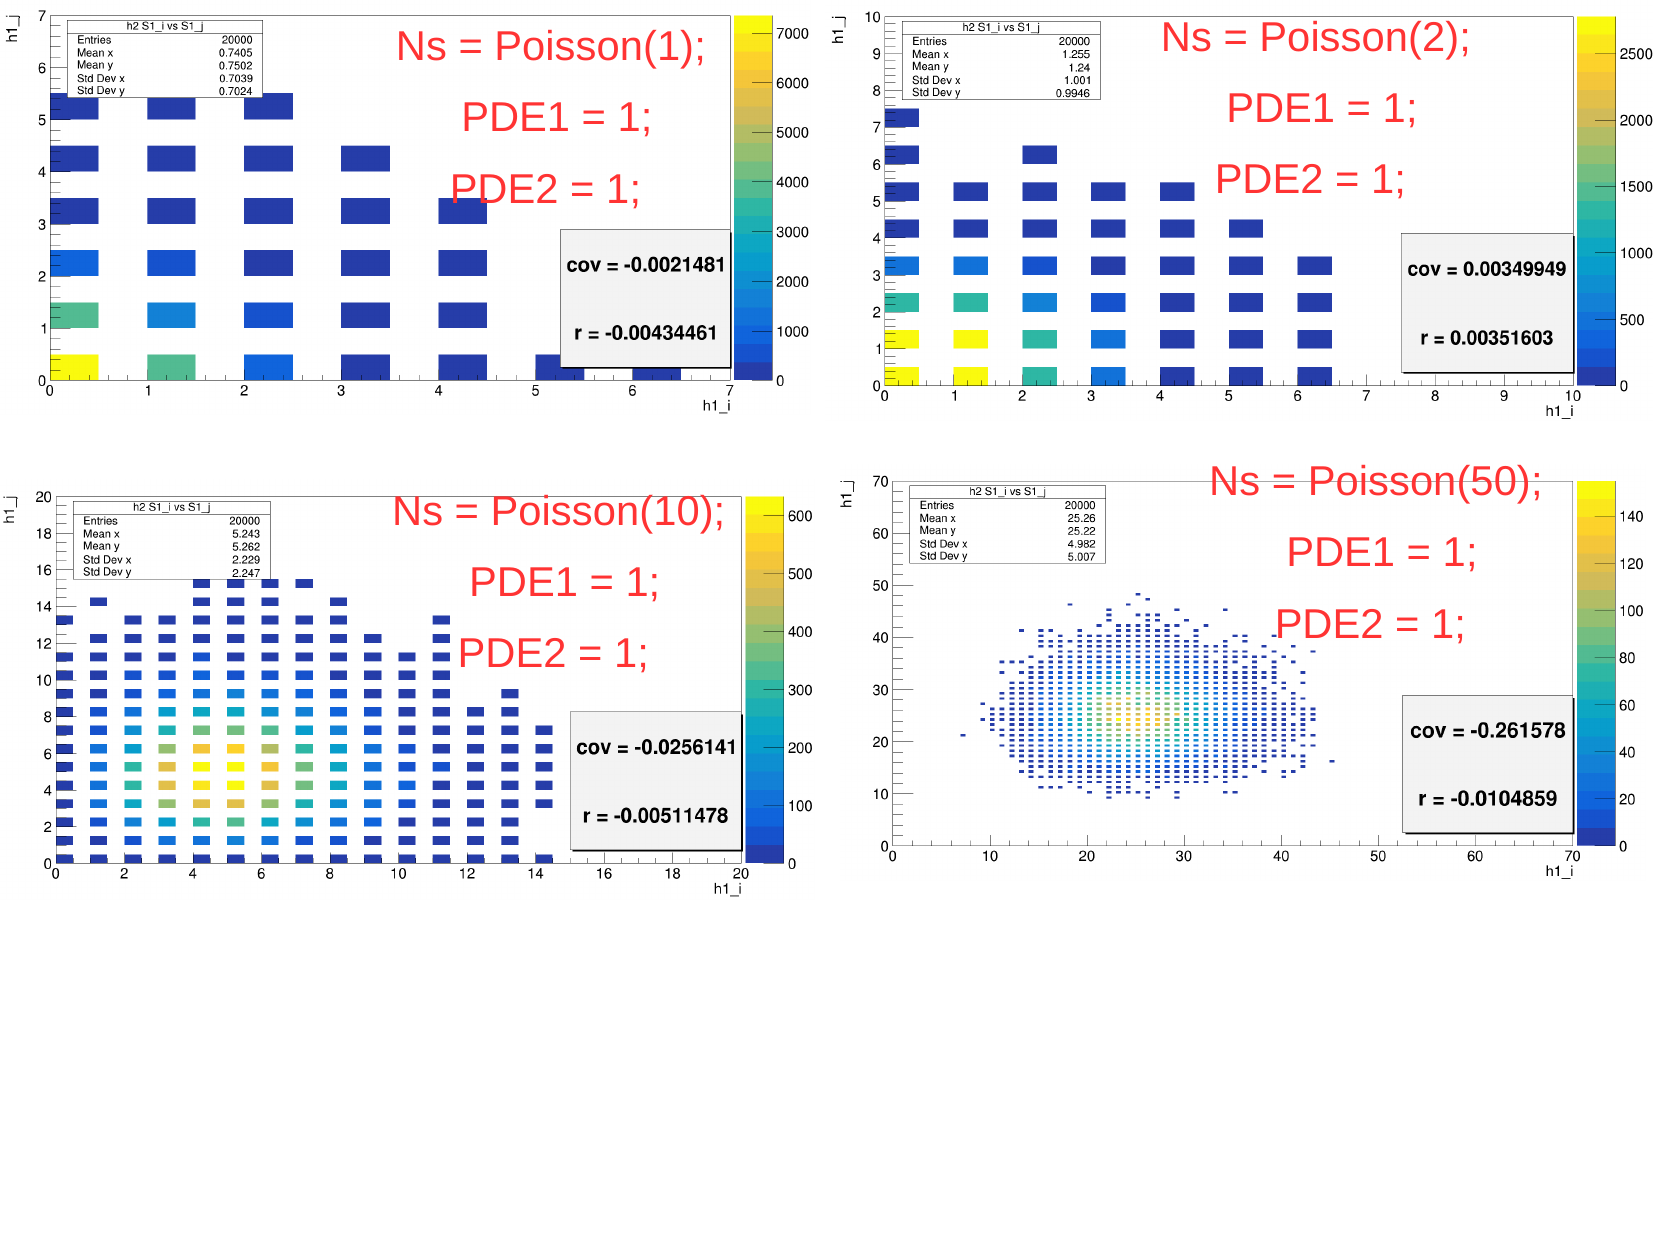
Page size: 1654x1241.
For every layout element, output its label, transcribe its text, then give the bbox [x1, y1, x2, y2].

text_box Ns = Poisson(2); PDE1 = 1; PDE2 = 1; [975, 5, 1654, 211]
picture [840, 464, 1646, 881]
text_box Ns = Poisson(10); PDE1 = 1; PDE2 = 1; [217, 479, 840, 685]
picture [0, 479, 815, 901]
picture [825, 0, 1654, 421]
text_box Ns = Poisson(1); PDE1 = 1; PDE2 = 1; [210, 15, 825, 220]
text_box Ns = Poisson(50); PDE1 = 1; PDE2 = 1; [1035, 450, 1654, 655]
picture [0, 0, 811, 415]
